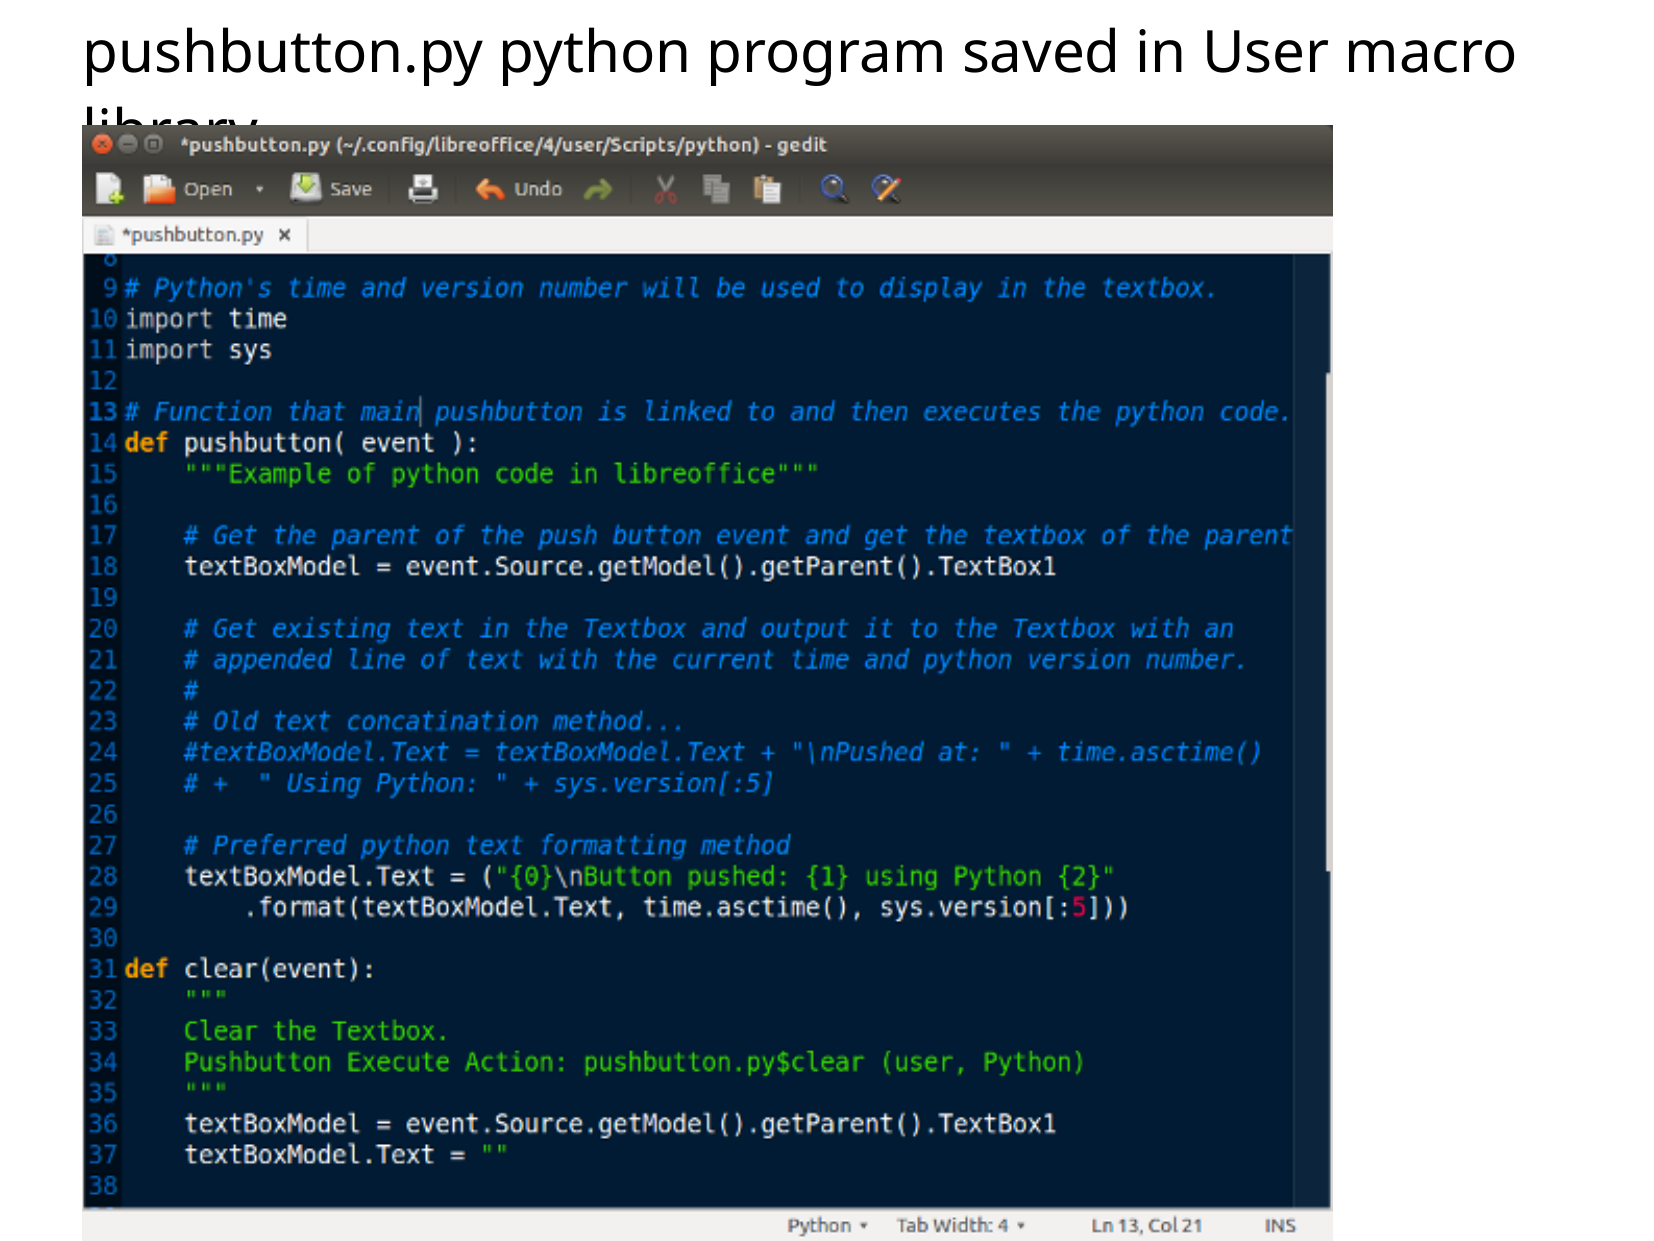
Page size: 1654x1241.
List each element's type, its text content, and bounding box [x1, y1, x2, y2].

title pushbutton.py python program saved in User macro library [82, 49, 1571, 130]
picture [82, 125, 1333, 1241]
